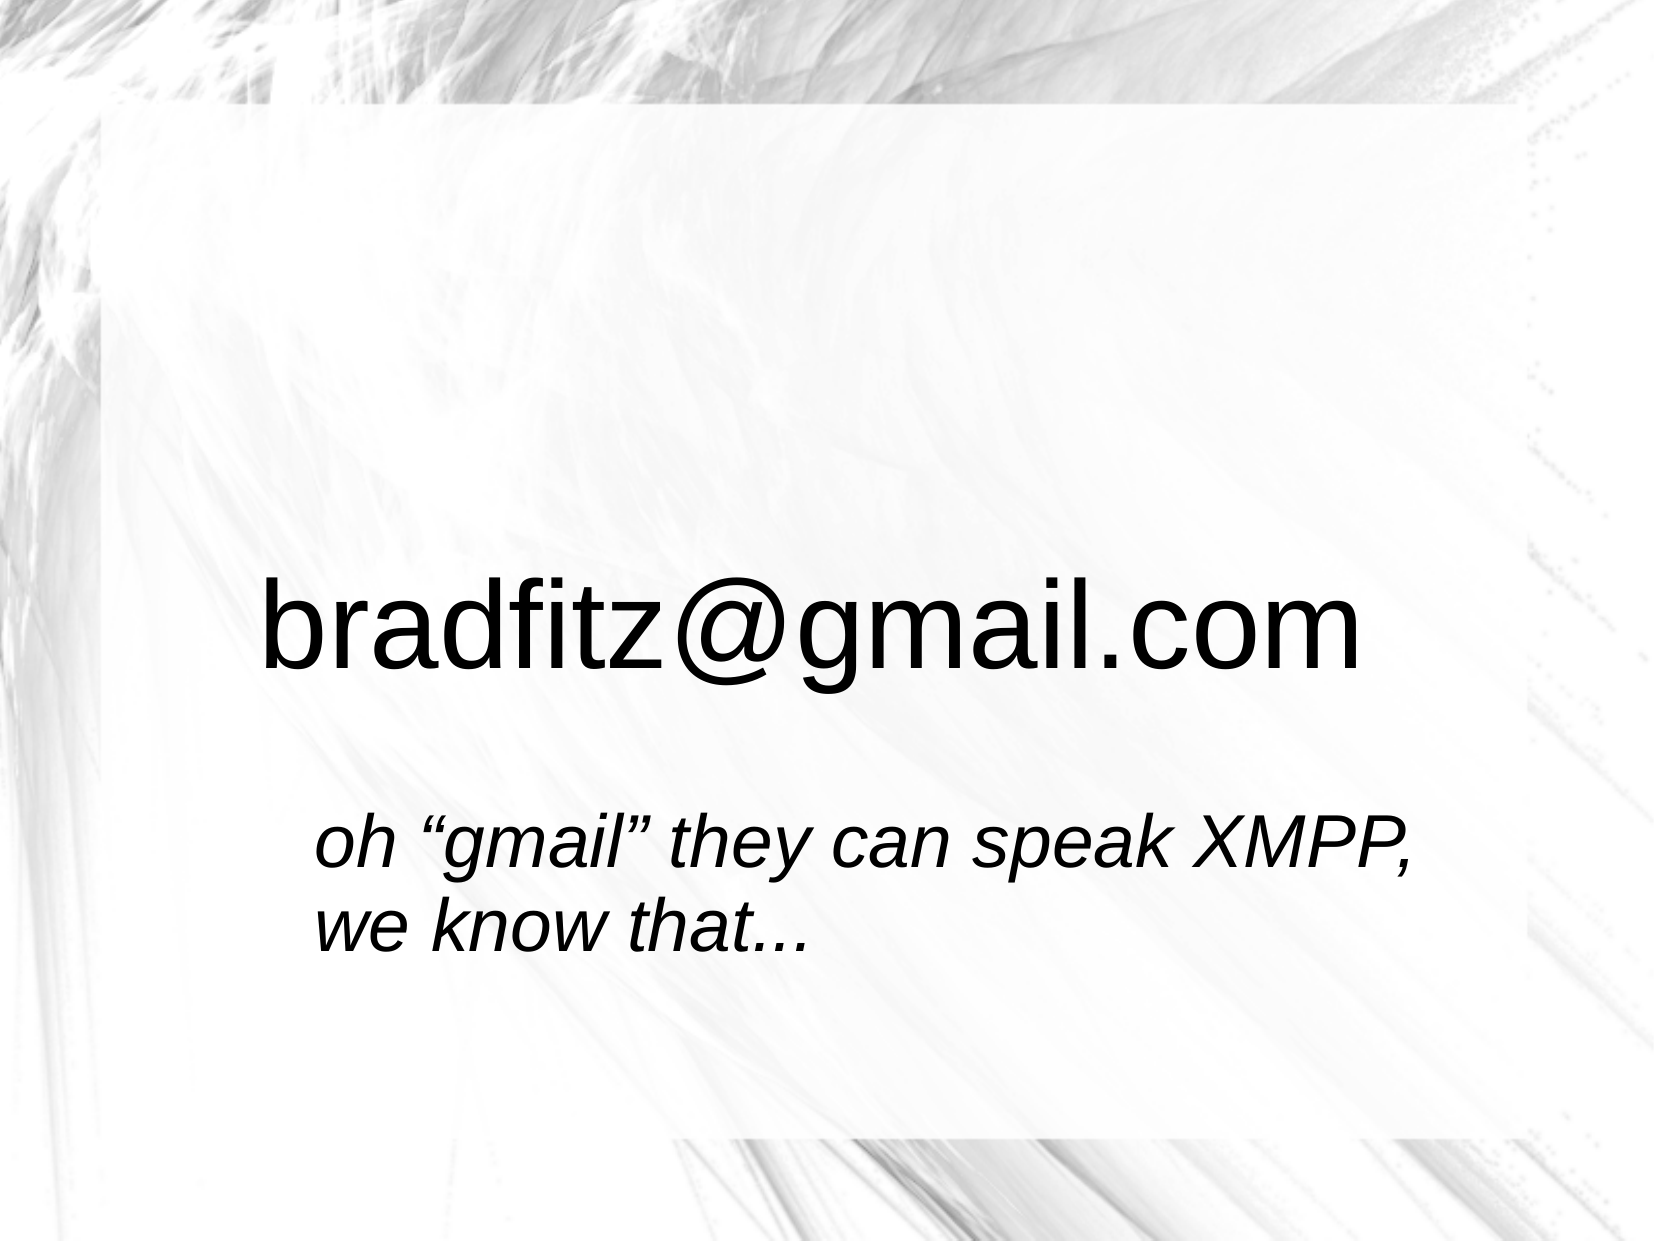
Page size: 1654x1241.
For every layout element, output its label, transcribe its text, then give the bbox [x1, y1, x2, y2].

picture [0, 0, 1654, 1241]
subtitle bradfitz@gmail.com [118, 112, 1506, 1139]
text_box oh “gmail” they can speak XMPP, we know that... [300, 792, 1433, 976]
